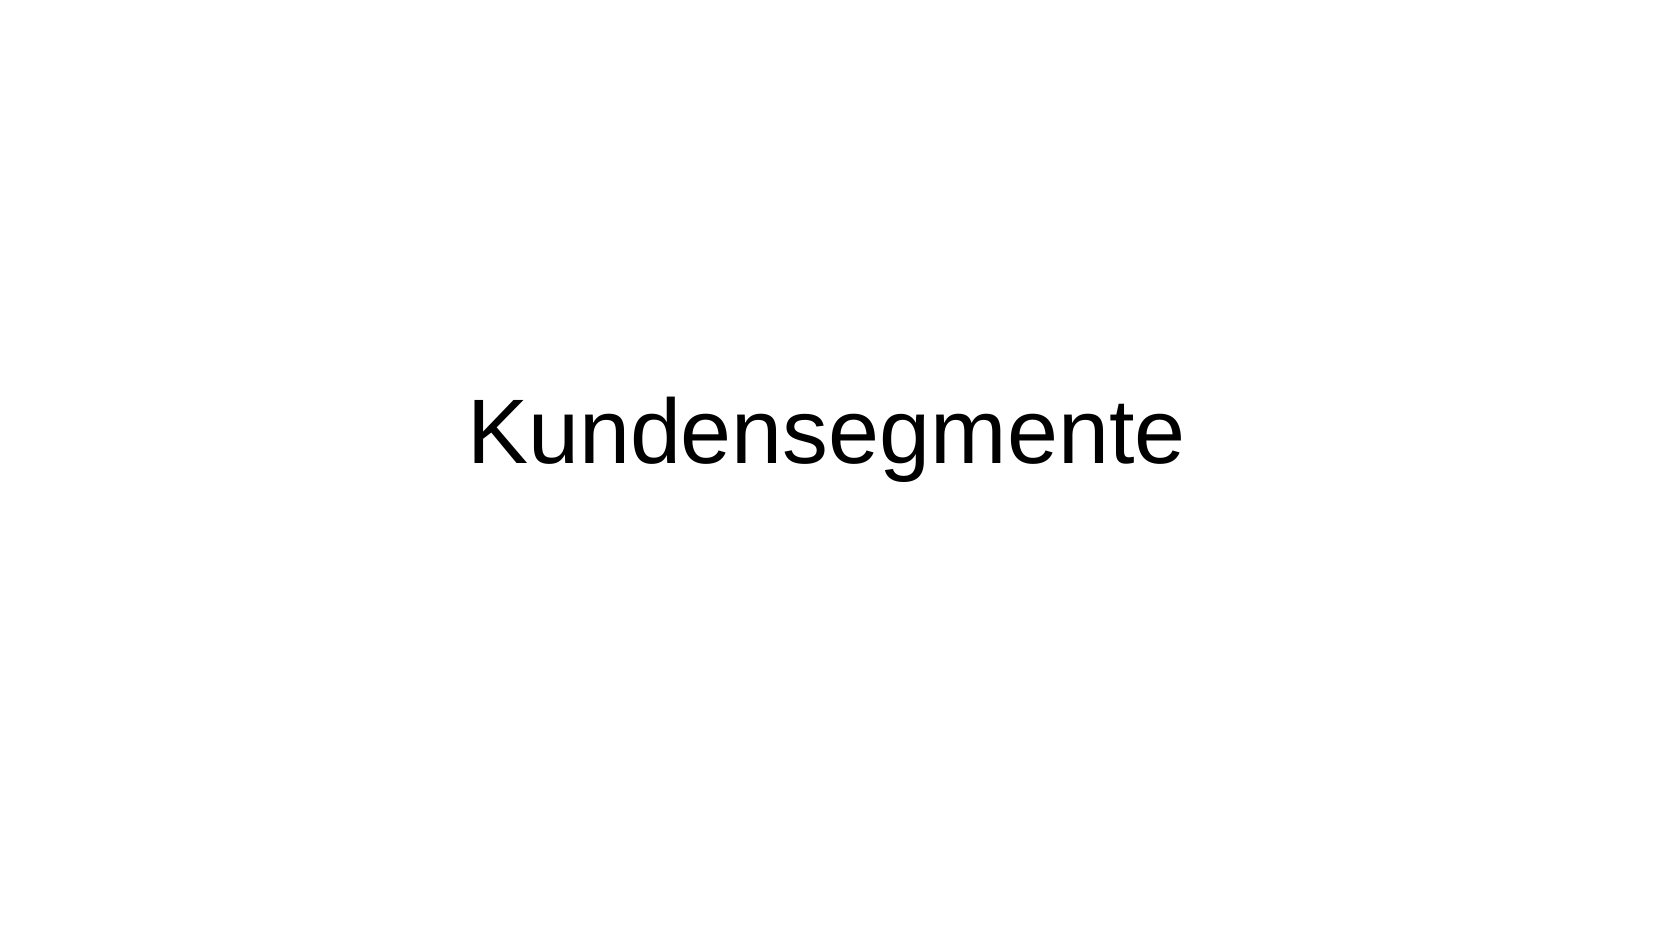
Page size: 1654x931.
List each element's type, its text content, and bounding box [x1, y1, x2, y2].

title Kundensegmente [82, 354, 1571, 510]
